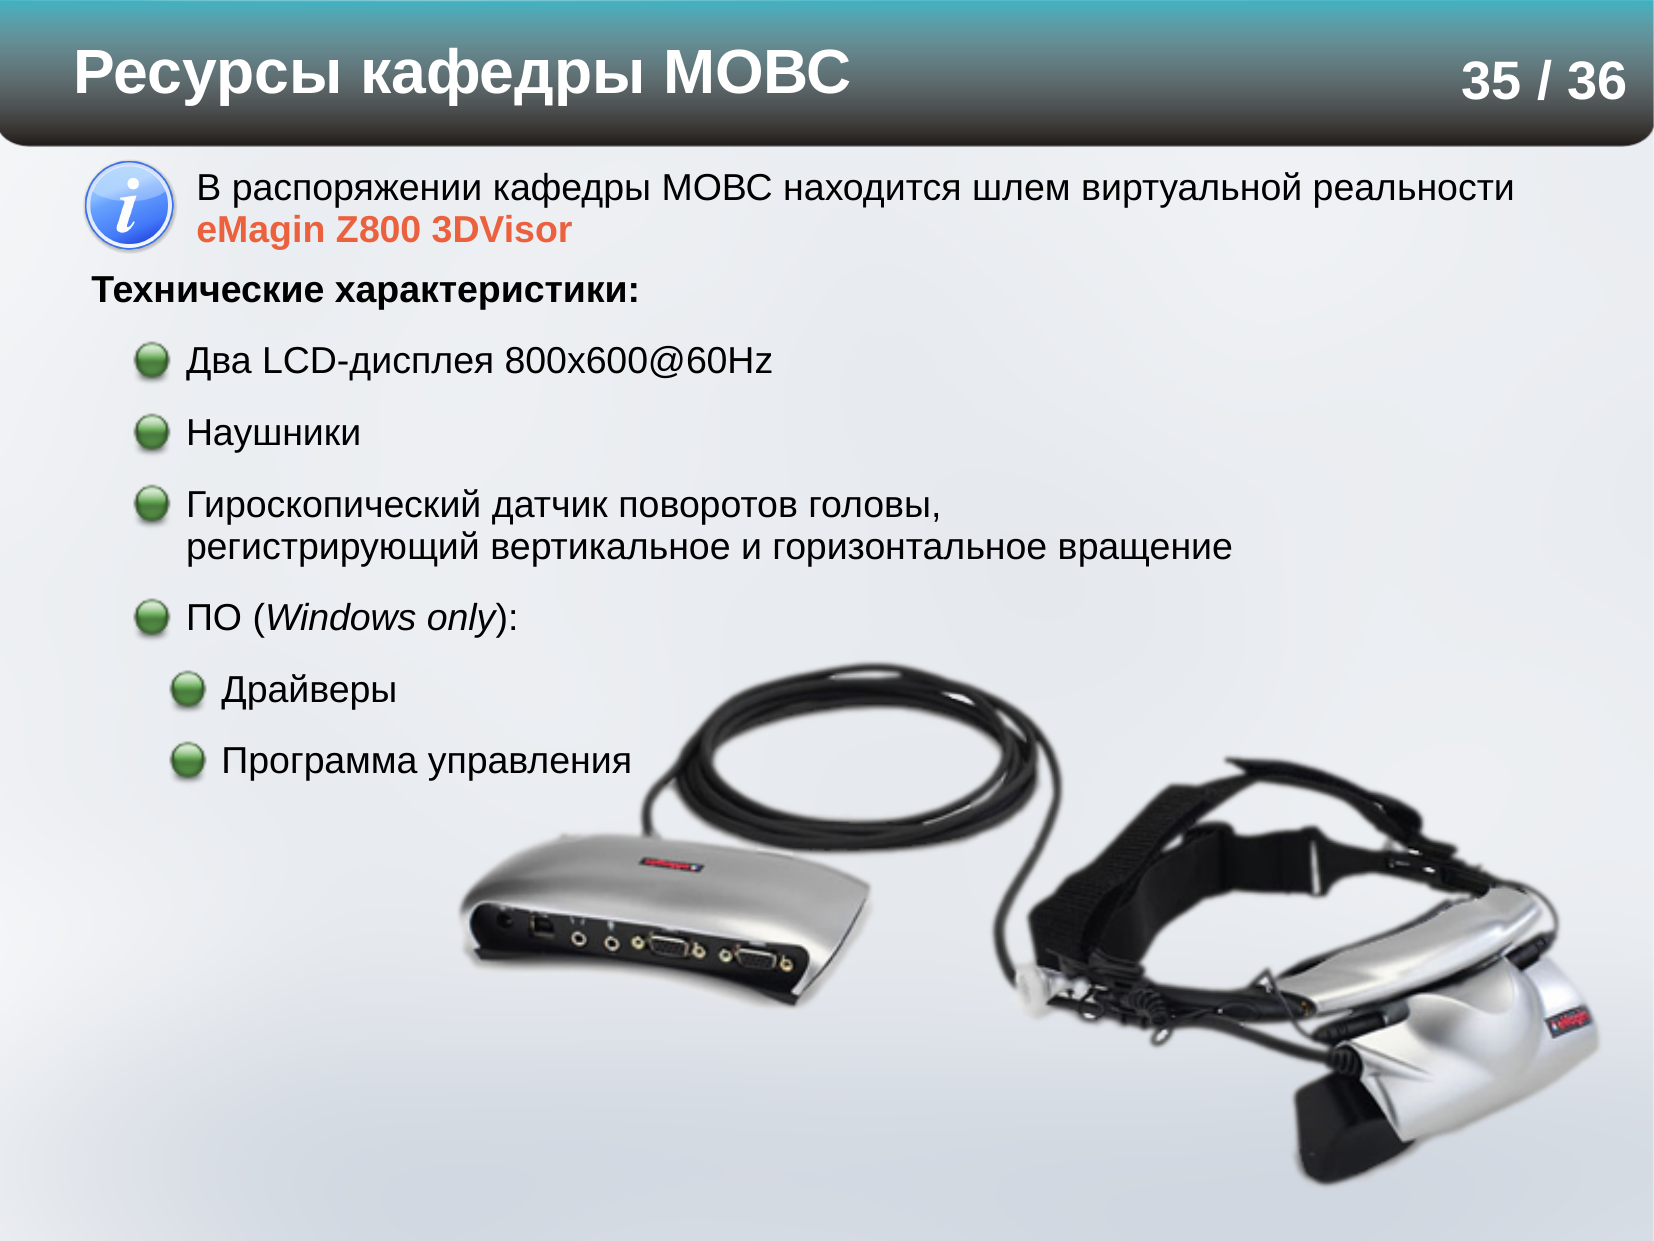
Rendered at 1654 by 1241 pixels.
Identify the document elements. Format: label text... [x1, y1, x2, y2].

text_box В распоряжении кафедры МОВС находится шлем виртуальной реальности eMagin Z800 3DVisor Технические характеристики: Два LCD-дисплея 800x600@60Hz Наушники Гироскопический датчик поворотов головы, регистрирующий вертикальное и горизонтальное вращение ПО (Windows only): Драйверы Программа управления [76, 159, 1554, 790]
text_box Ресурсы кафедры МОВС [59, 29, 1359, 115]
picture [0, 0, 1654, 1241]
text_box 5 / 36 [1446, 42, 1654, 179]
